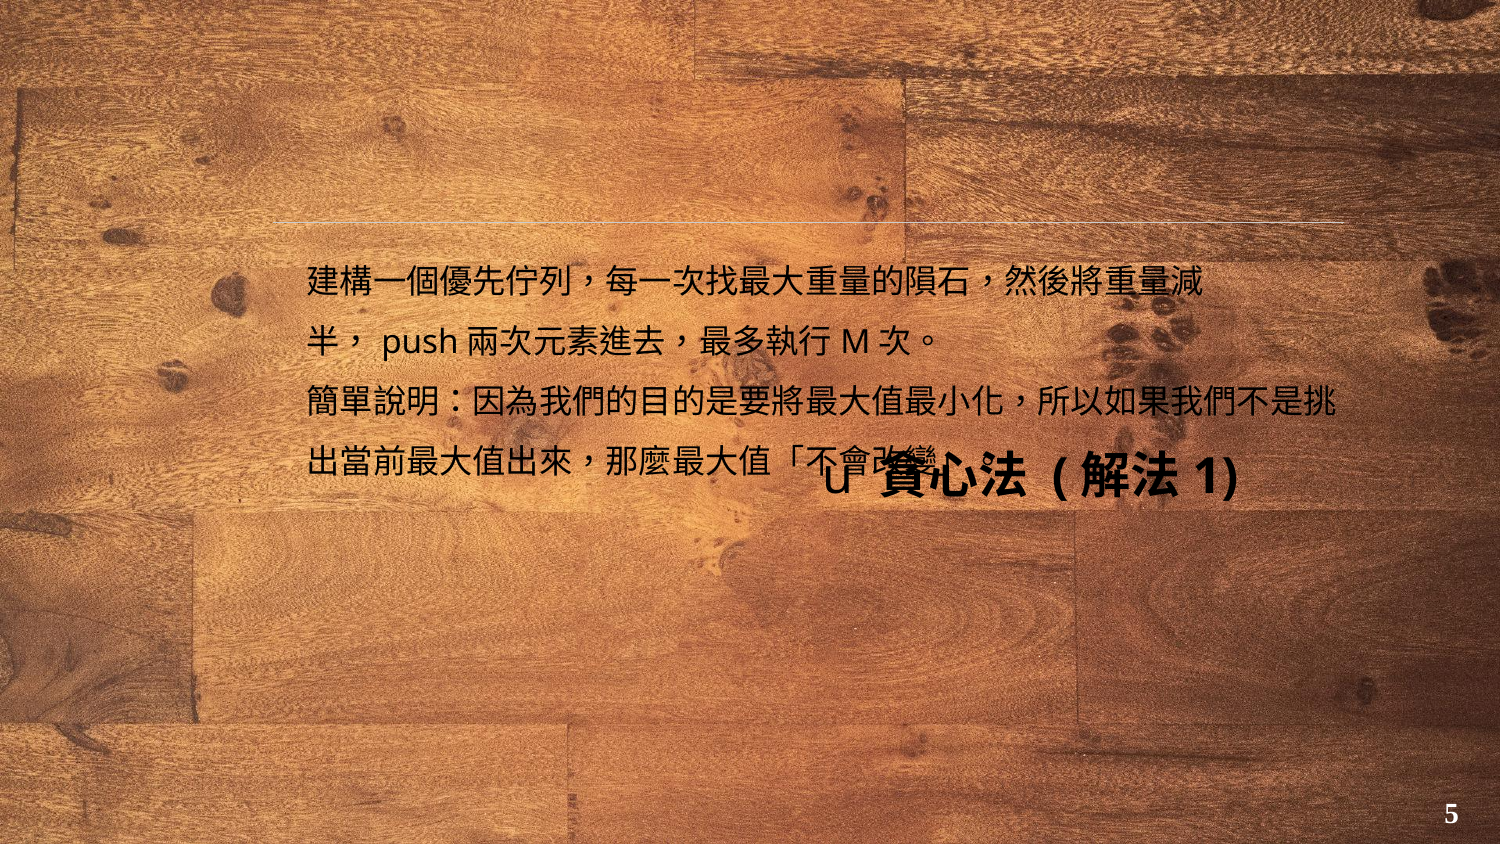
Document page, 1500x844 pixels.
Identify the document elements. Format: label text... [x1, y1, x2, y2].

text_box 建構一個優先佇列，每一次找最大重量的隕石，然後將重量減半，push兩次元素進去，最多執行M次。 簡單說明：因為我們的目的是要將最大值最小化，所以如果我們不是挑出當前最大值出來，那麼最大值「不會改變」。 [291, 232, 1361, 483]
slide_number 5 [1429, 779, 1500, 844]
title 貪心法 (解法1) [255, 117, 1341, 233]
